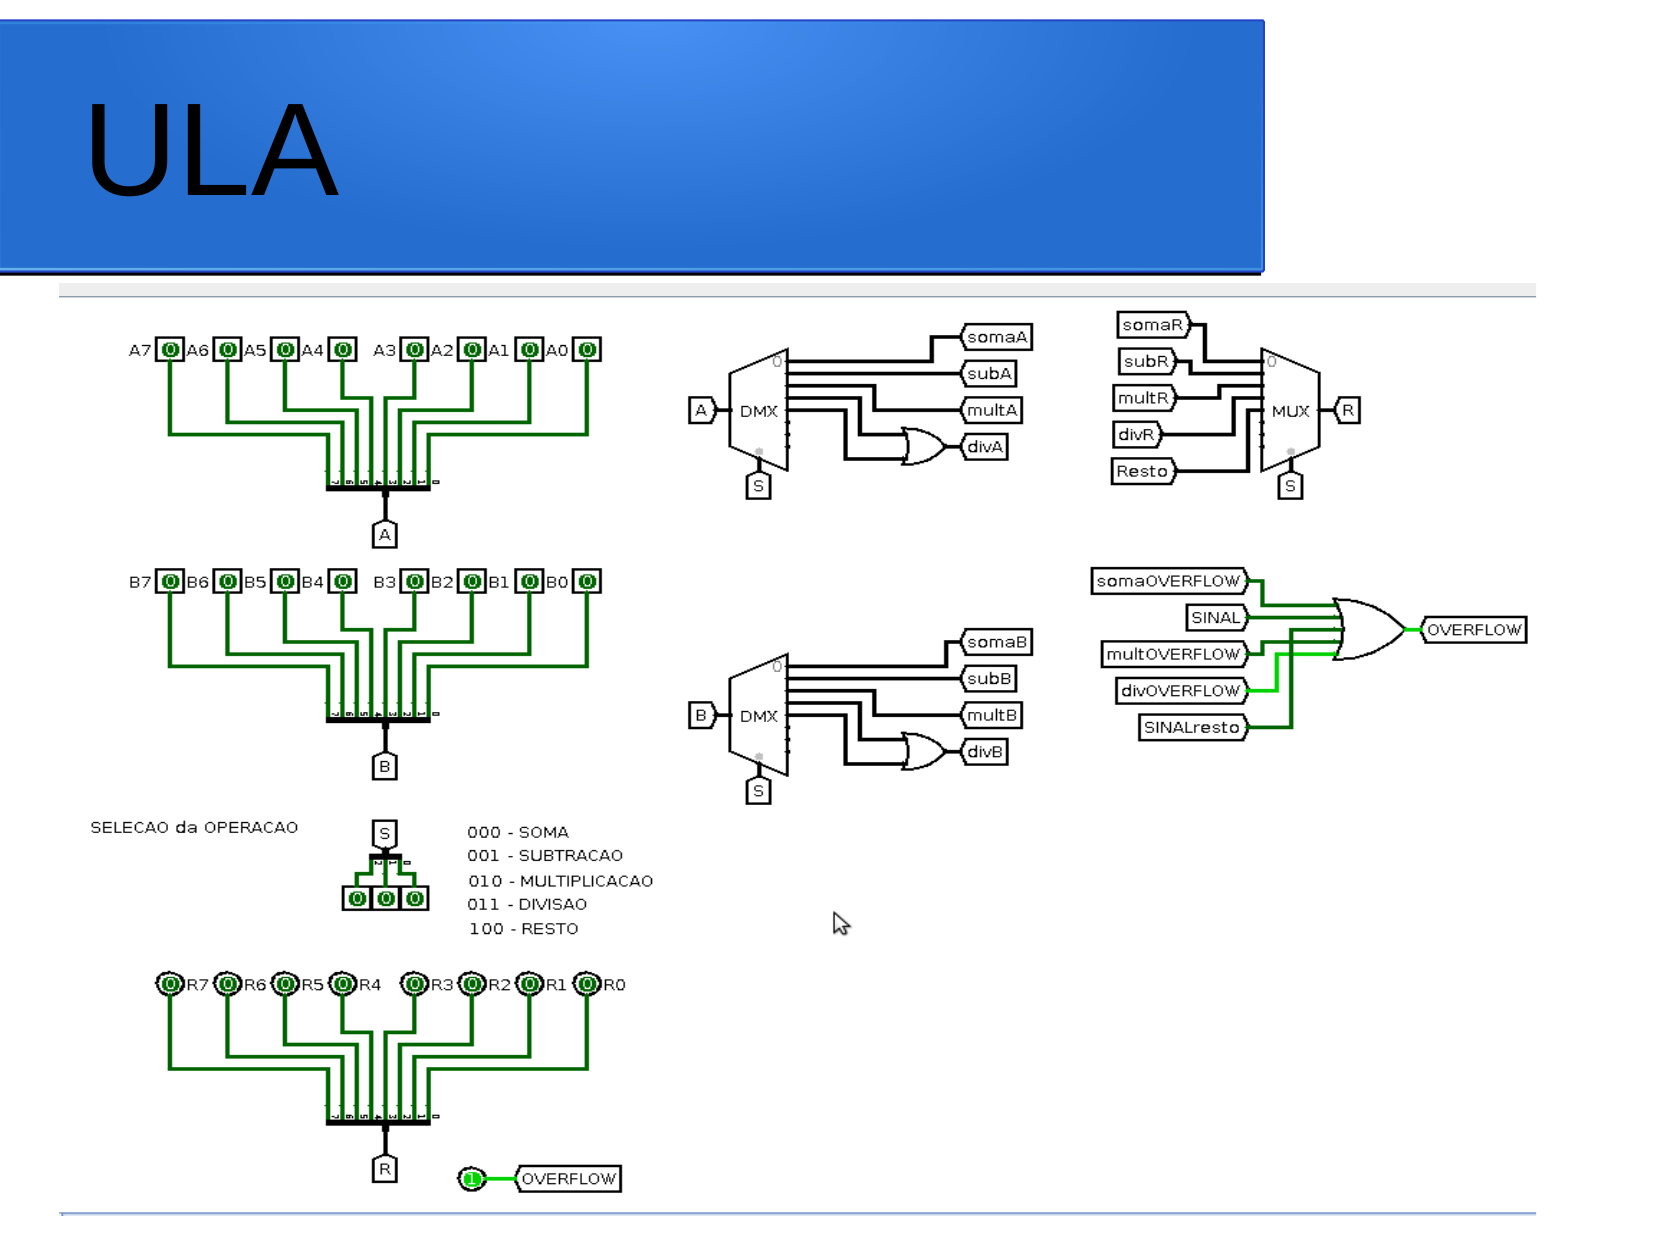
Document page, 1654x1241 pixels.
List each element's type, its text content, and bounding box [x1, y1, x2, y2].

picture [59, 283, 1537, 1216]
title ULA [82, 47, 1235, 252]
